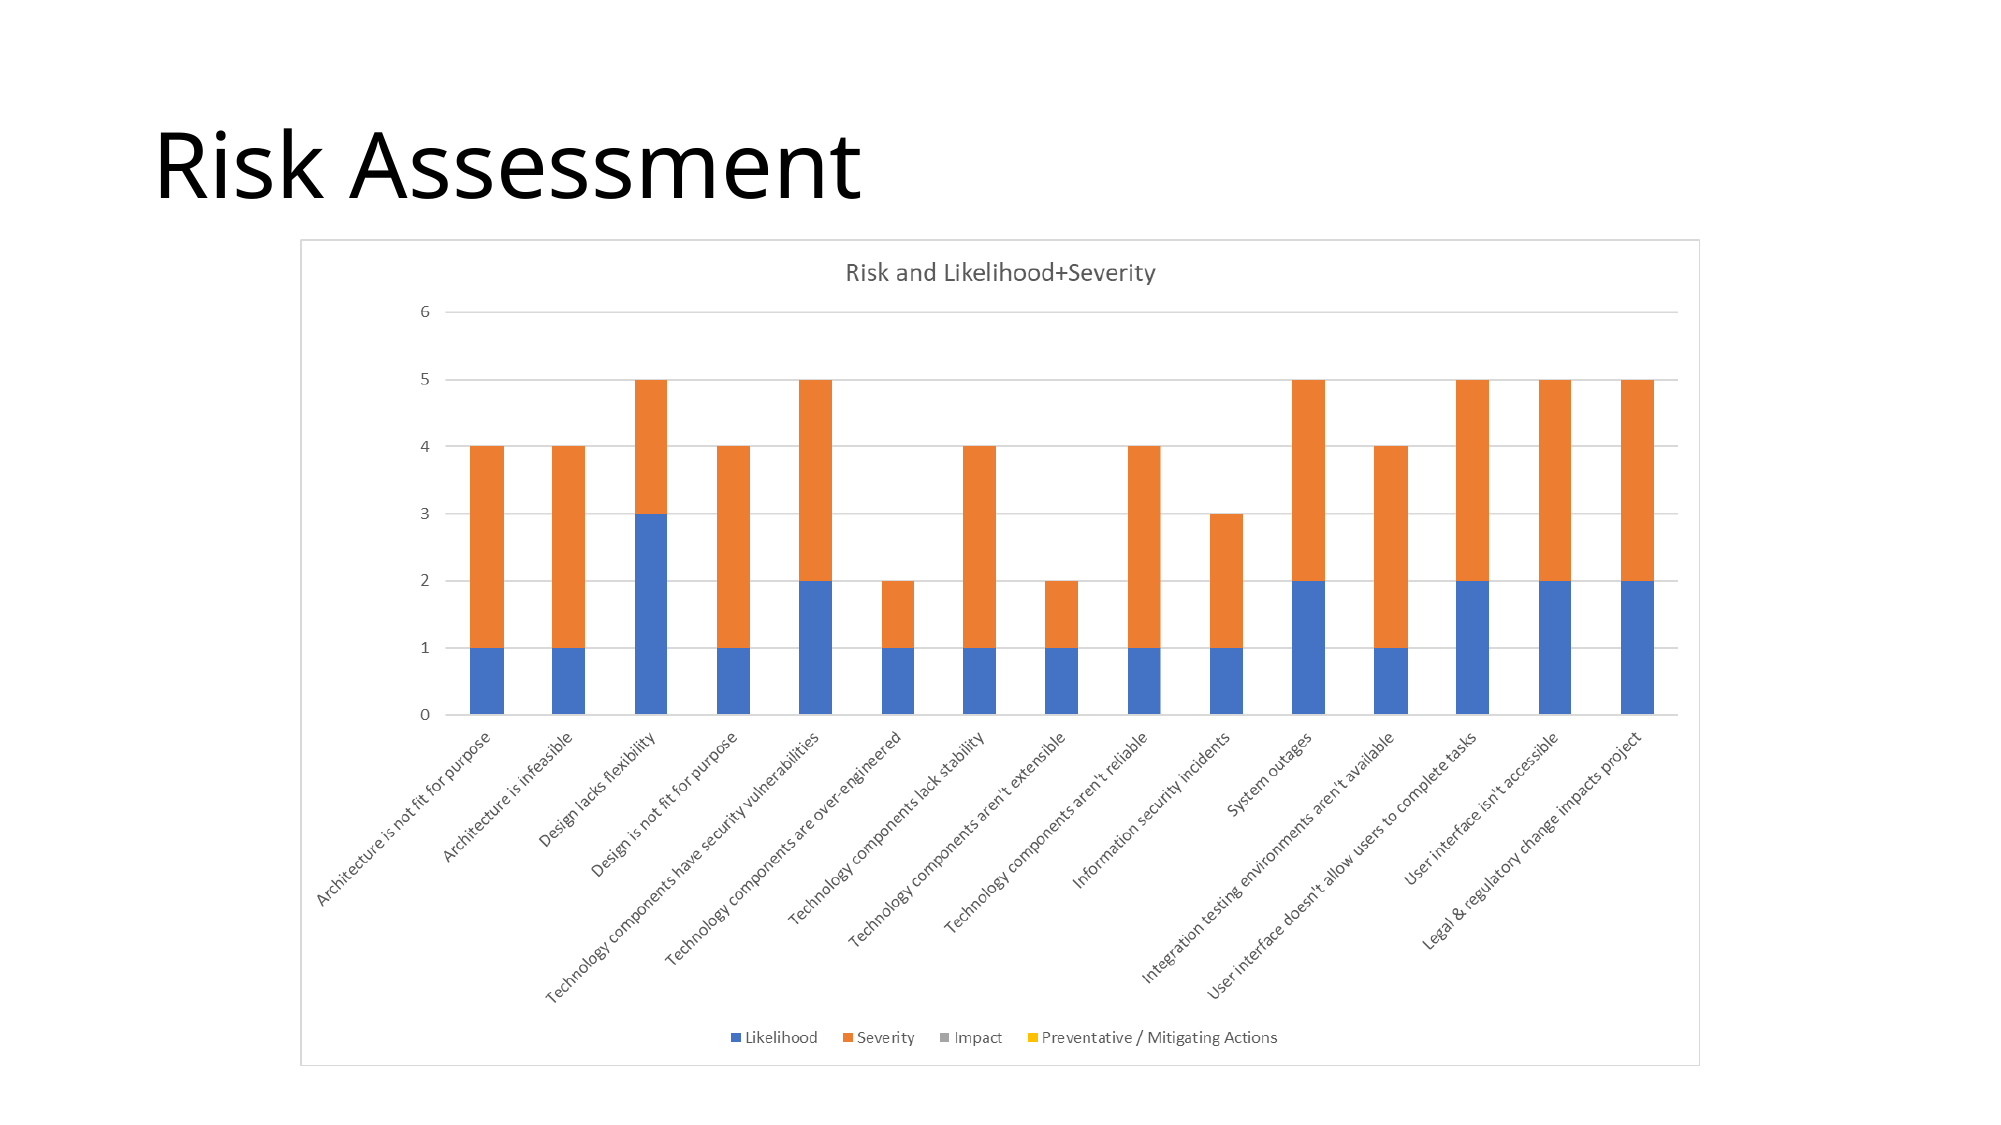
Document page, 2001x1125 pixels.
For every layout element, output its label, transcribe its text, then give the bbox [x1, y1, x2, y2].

picture [300, 239, 1700, 1066]
title Risk Assessment [137, 59, 1863, 278]
